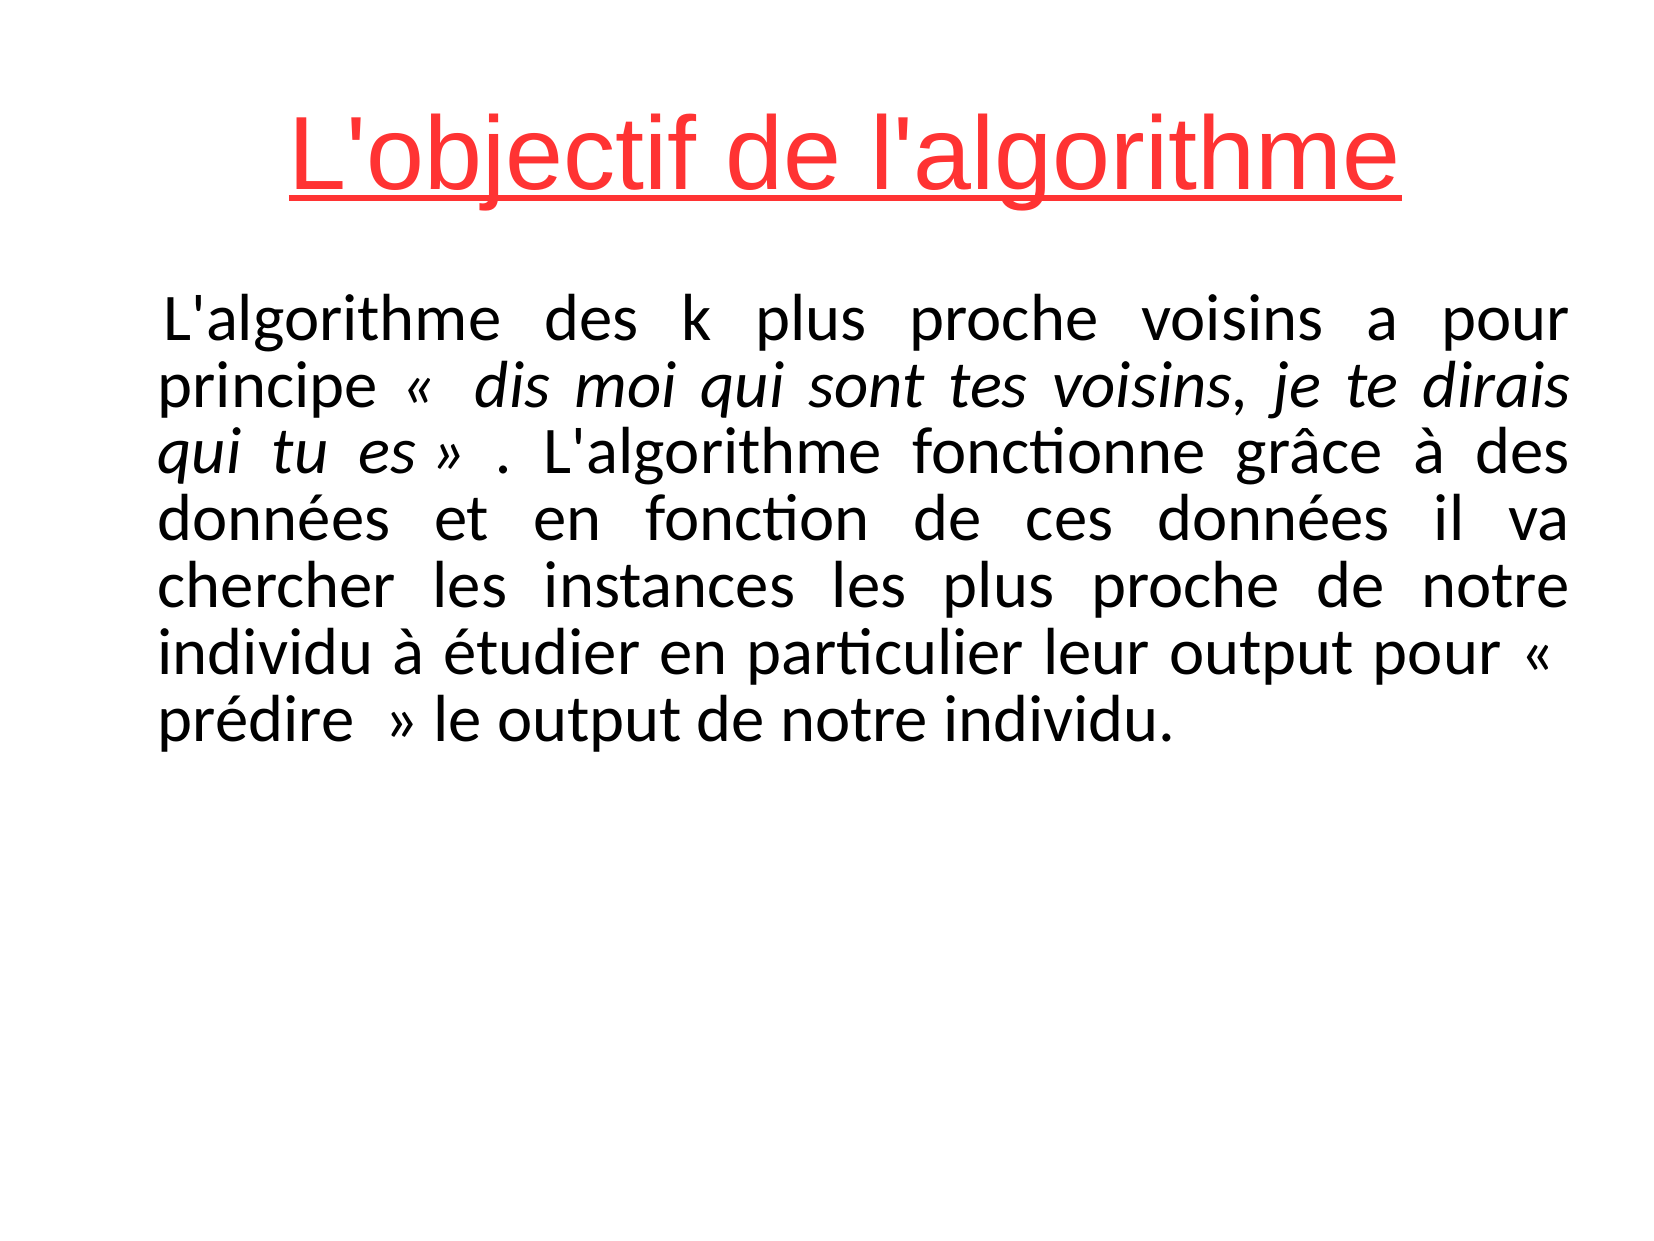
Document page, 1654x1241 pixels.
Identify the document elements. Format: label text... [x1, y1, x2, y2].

title L'objectif de l'algorithme [82, 49, 1571, 257]
list L'algorithme des k plus proche voisins a pour principe « dis moi qui sont tes voisins, je te dirais qui tu es » . L'algorithme fonctionne grâce à des données et en fonction de ces données il va chercher les instances les plus proche de notre individu à étudier en particulier leur output pour « prédire » le output de notre individu. [82, 290, 1571, 1109]
